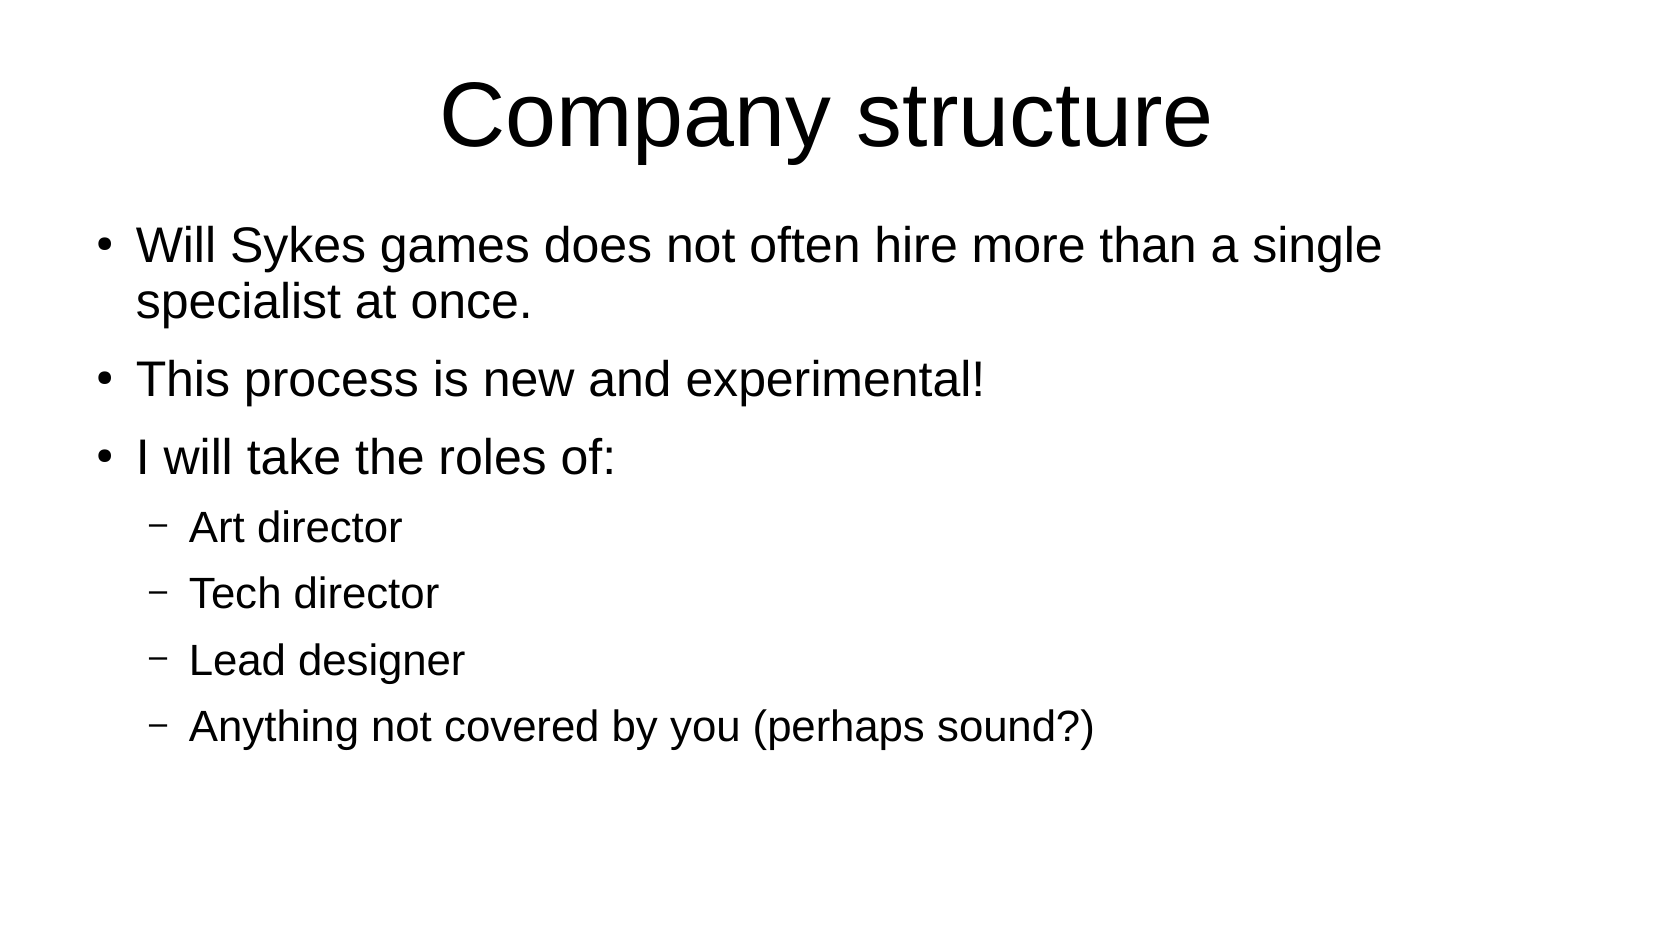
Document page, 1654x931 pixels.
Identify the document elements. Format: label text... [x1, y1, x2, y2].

list Will Sykes games does not often hire more than a single specialist at once. This process is new and experimental! I will take the roles of: Art director Tech director Lead designer Anything not covered by you (perhaps sound?) [82, 217, 1571, 758]
title Company structure [82, 37, 1571, 193]
